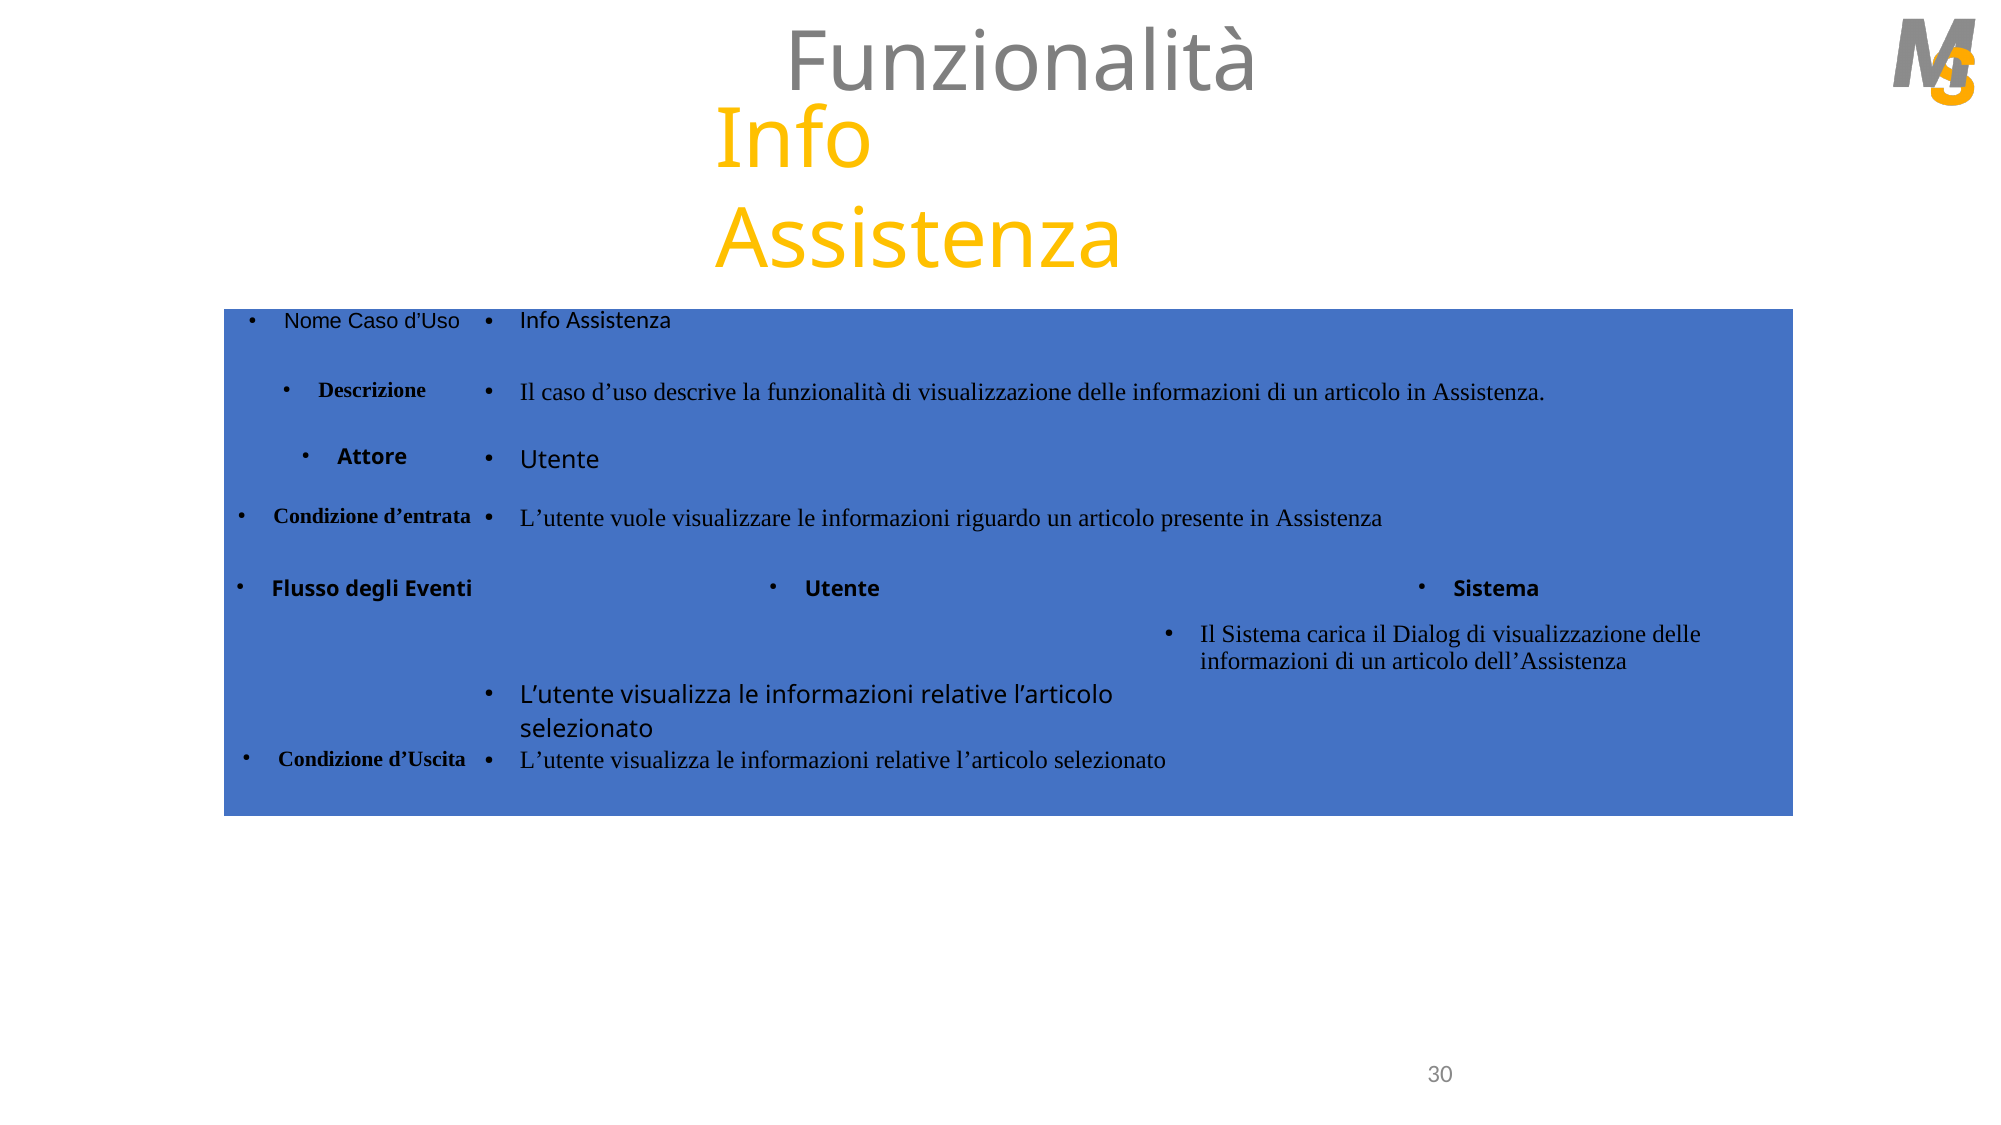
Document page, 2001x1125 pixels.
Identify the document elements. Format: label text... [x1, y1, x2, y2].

text_box Funzionalità [759, 0, 1285, 77]
table_cell L’utente vuole visualizzare le informazioni riguardo un articolo presente in Assistenza [485, 504, 1793, 573]
table_cell Sistema [1165, 573, 1793, 620]
table_cell Il Sistema carica il Dialog di visualizzazione delle informazioni di un articolo dell’Assistenza [1165, 620, 1793, 677]
table_cell [224, 677, 485, 747]
table_cell Flusso degli Eventi [224, 573, 485, 677]
table_cell Condizione d’entrata [224, 504, 485, 573]
table_header Nome Caso d’Uso [224, 309, 485, 378]
table_cell L’utente visualizza le informazioni relative l’articolo selezionato [485, 747, 1793, 816]
table_cell Condizione d’Uscita [224, 747, 485, 816]
table_cell L’utente visualizza le informazioni relative l’articolo selezionato [485, 677, 1165, 747]
table_cell Descrizione [224, 378, 485, 442]
text_box Info Assistenza [700, 77, 1317, 194]
table_cell Utente [485, 573, 1165, 620]
text_box [1412, 1042, 1863, 1103]
table_cell Il caso d’uso descrive la funzionalità di visualizzazione delle informazioni di un articolo in Assistenza. [485, 378, 1793, 442]
table_cell [1165, 677, 1793, 747]
table_header Info Assistenza [485, 309, 1793, 378]
table_cell Attore [224, 442, 485, 504]
table_cell Utente [485, 442, 1793, 504]
table_cell [485, 620, 1165, 677]
picture [1876, 0, 1993, 117]
